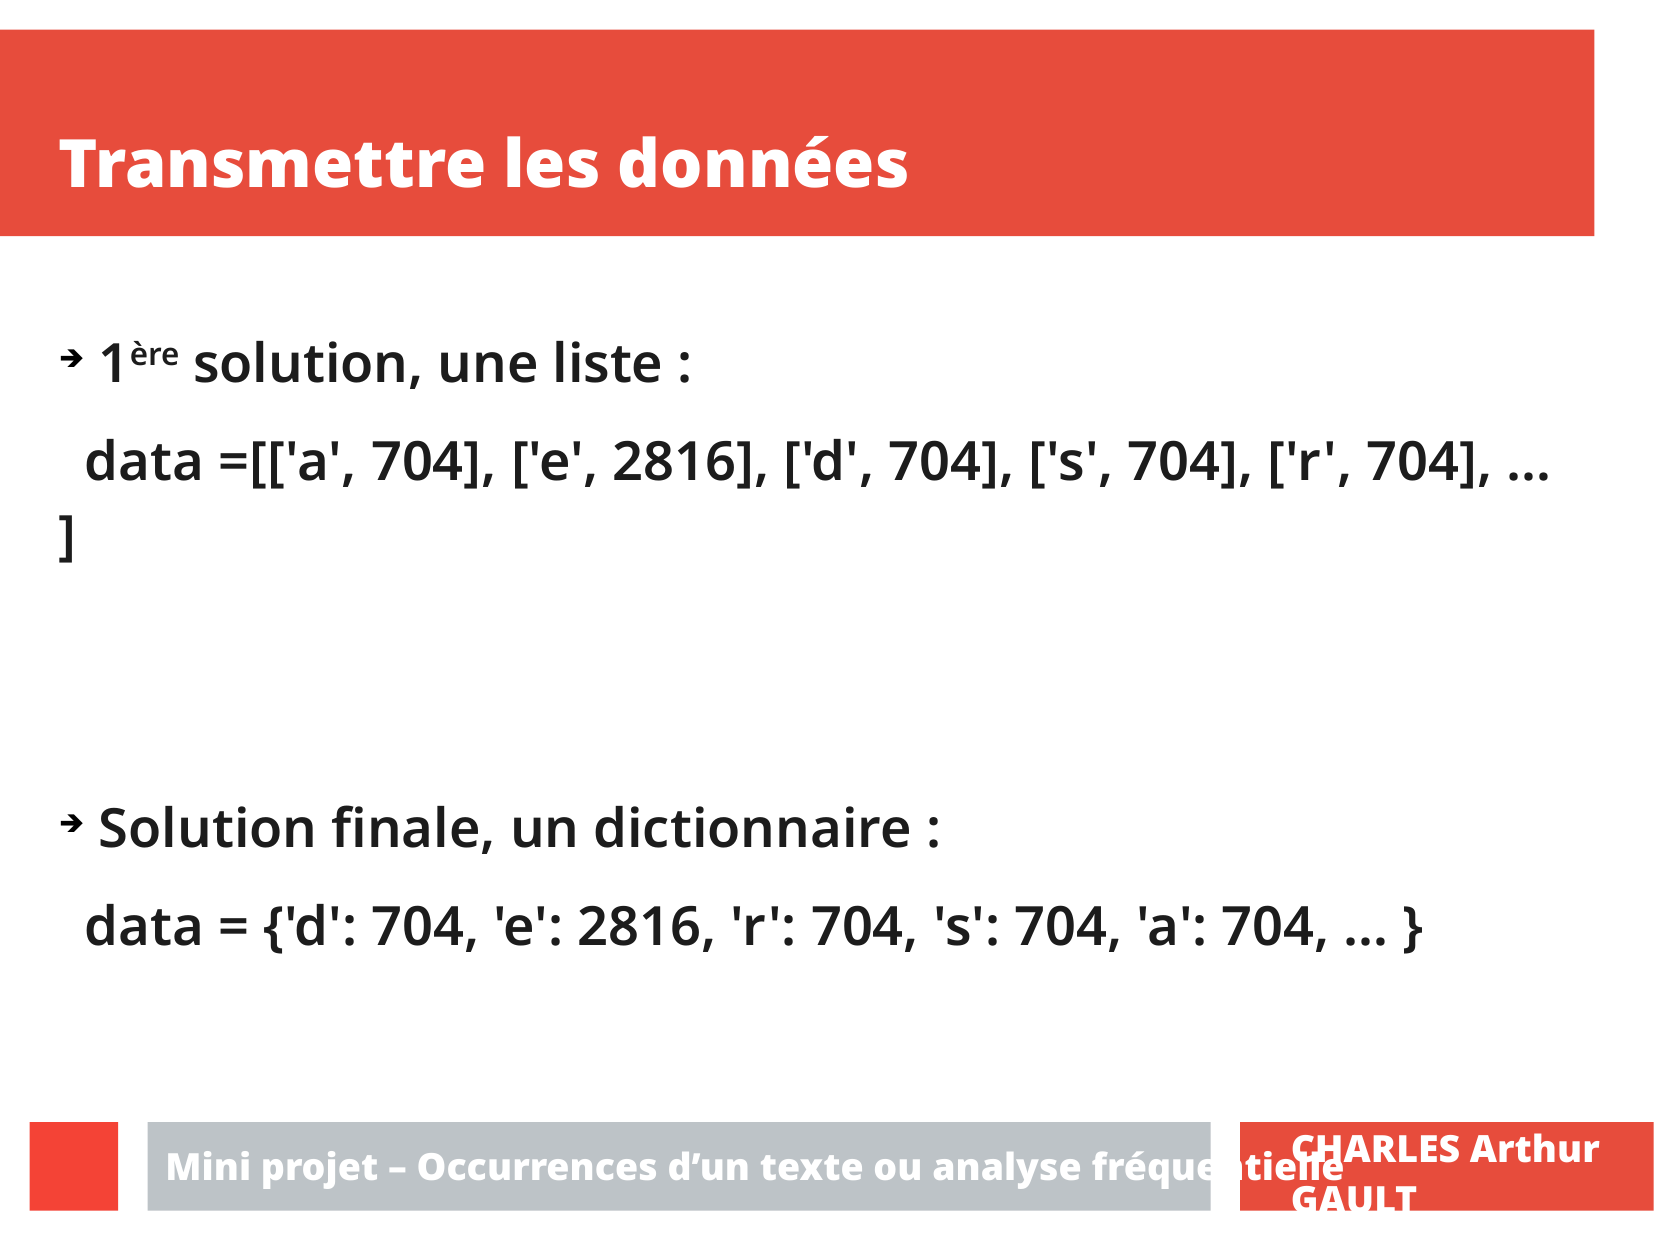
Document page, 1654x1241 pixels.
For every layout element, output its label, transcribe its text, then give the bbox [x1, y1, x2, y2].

list 1ère solution, une liste : data =[['a', 704], ['e', 2816], ['d', 704], ['s', 704], ['r', 704], … ] Solution finale, un dictionnaire : data = {'d': 704, 'e': 2816, 'r': 704, 's': 704, 'a': 704, … } [59, 324, 1565, 1093]
title Transmettre les données [59, 59, 1595, 207]
